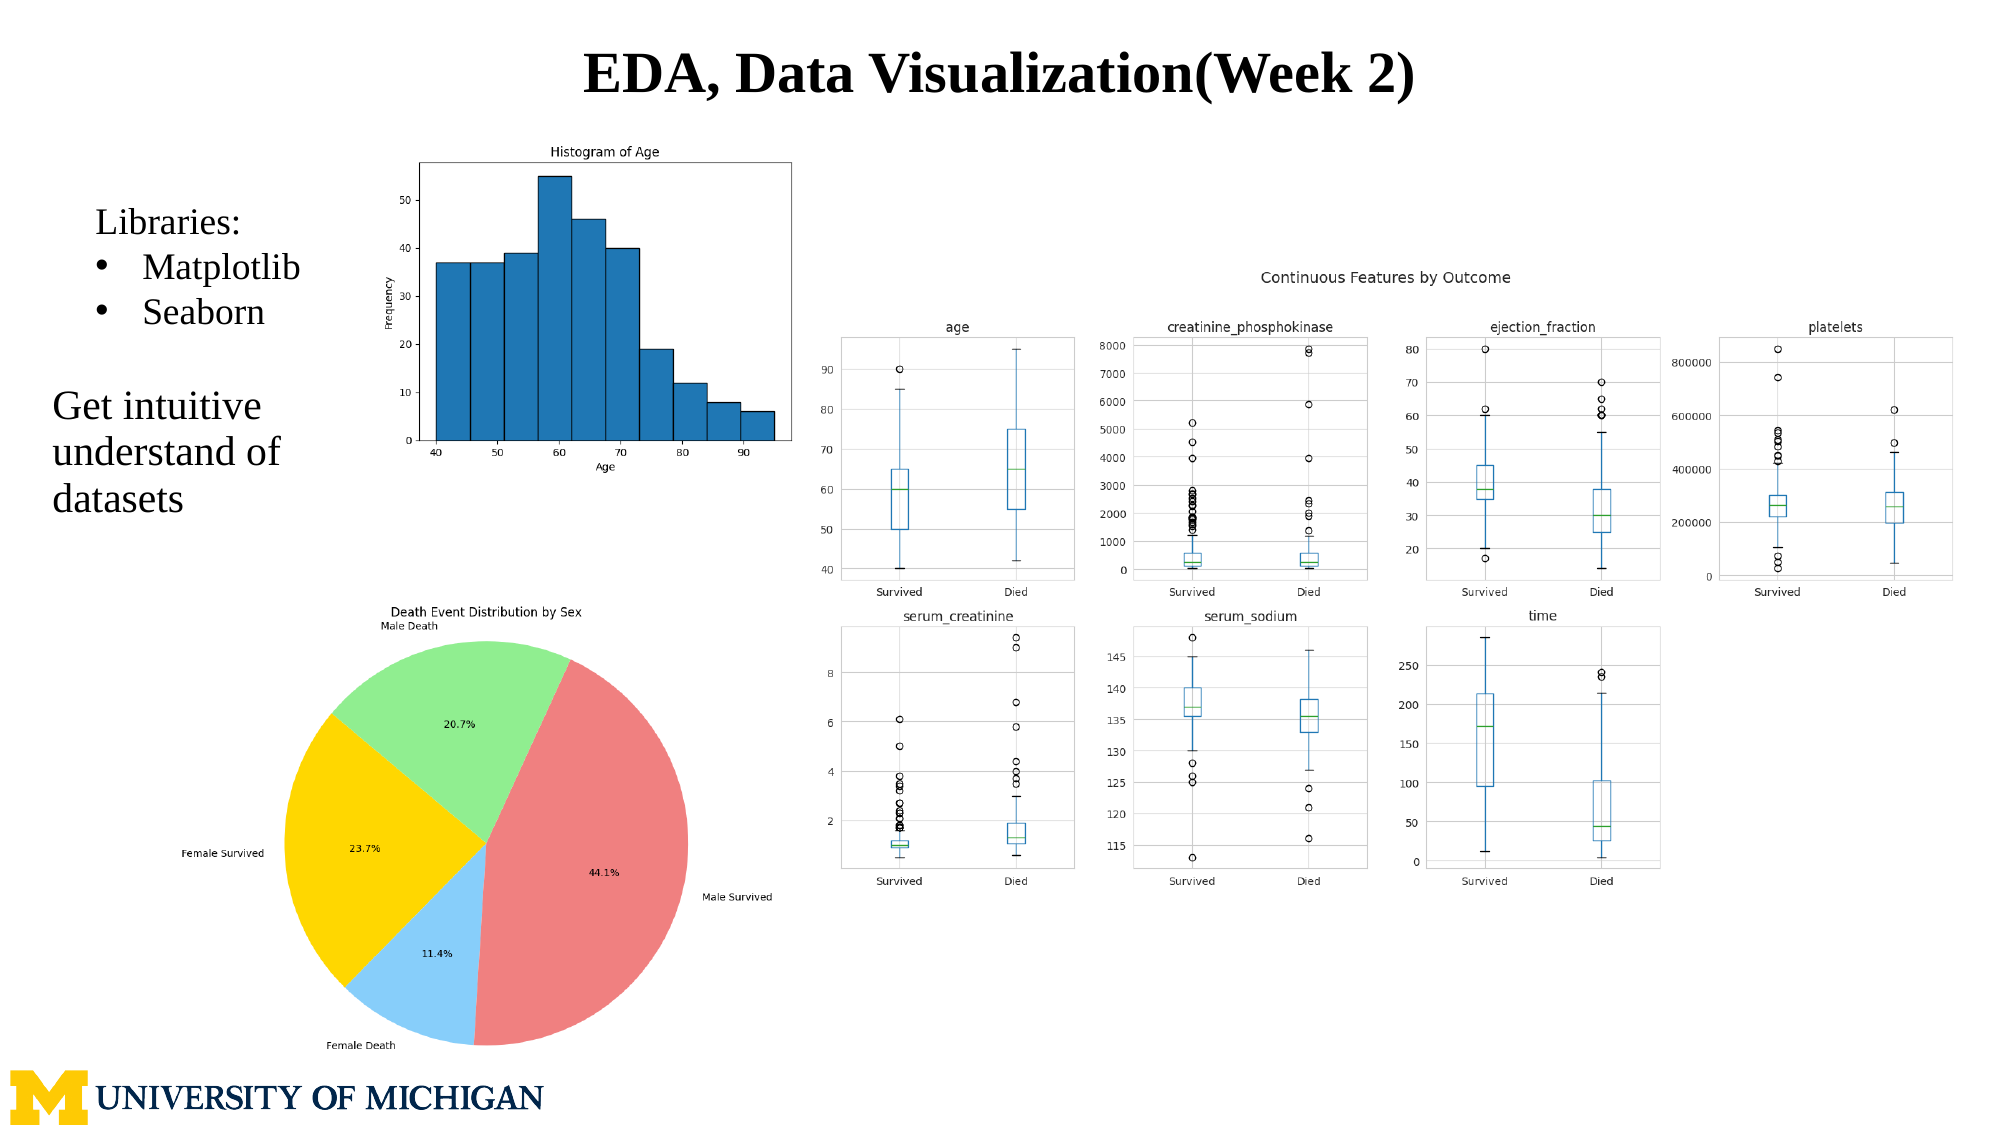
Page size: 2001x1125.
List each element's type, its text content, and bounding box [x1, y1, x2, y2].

text_box Libraries: Matplotlib Seaborn [80, 189, 316, 340]
text_box EDA, Data Visualization(Week 2) [0, 26, 2000, 112]
picture [376, 138, 798, 480]
text_box Get intuitive understand of datasets [37, 375, 358, 529]
picture [10, 599, 779, 1125]
picture [812, 263, 1959, 894]
